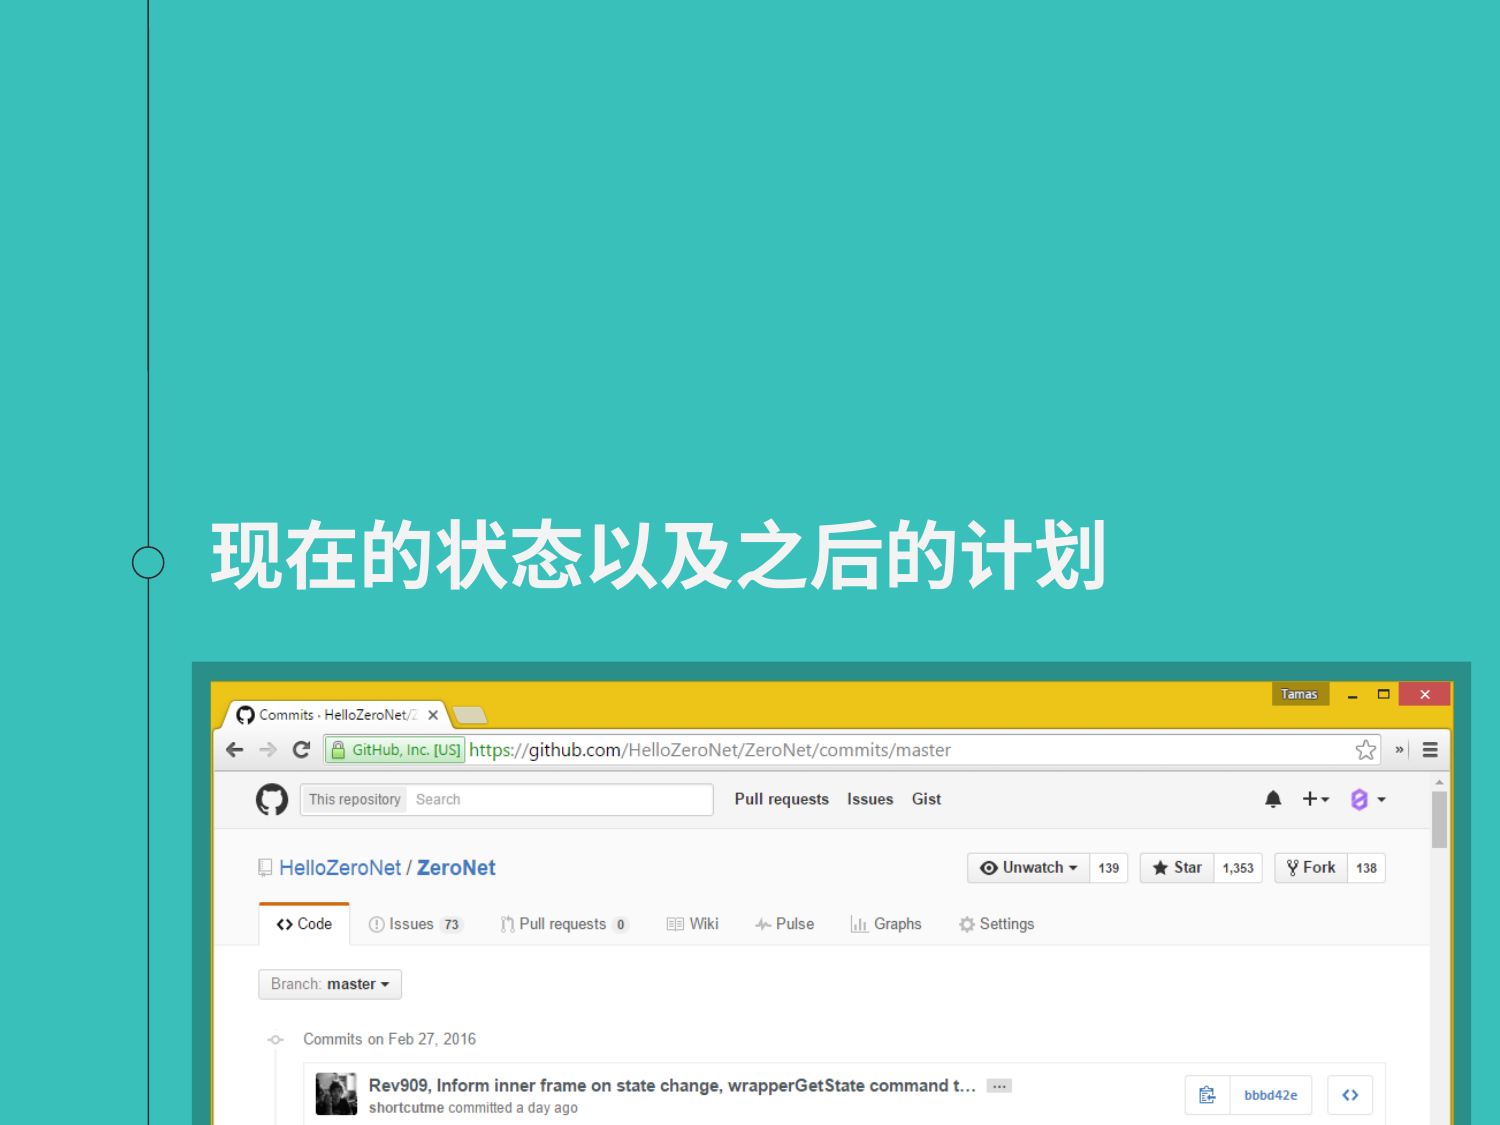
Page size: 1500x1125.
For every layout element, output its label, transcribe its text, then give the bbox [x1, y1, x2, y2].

text_box [191, 661, 1472, 1125]
text_box 现在的状态以及之后的计划 [194, 446, 1398, 661]
picture [210, 681, 1454, 1125]
